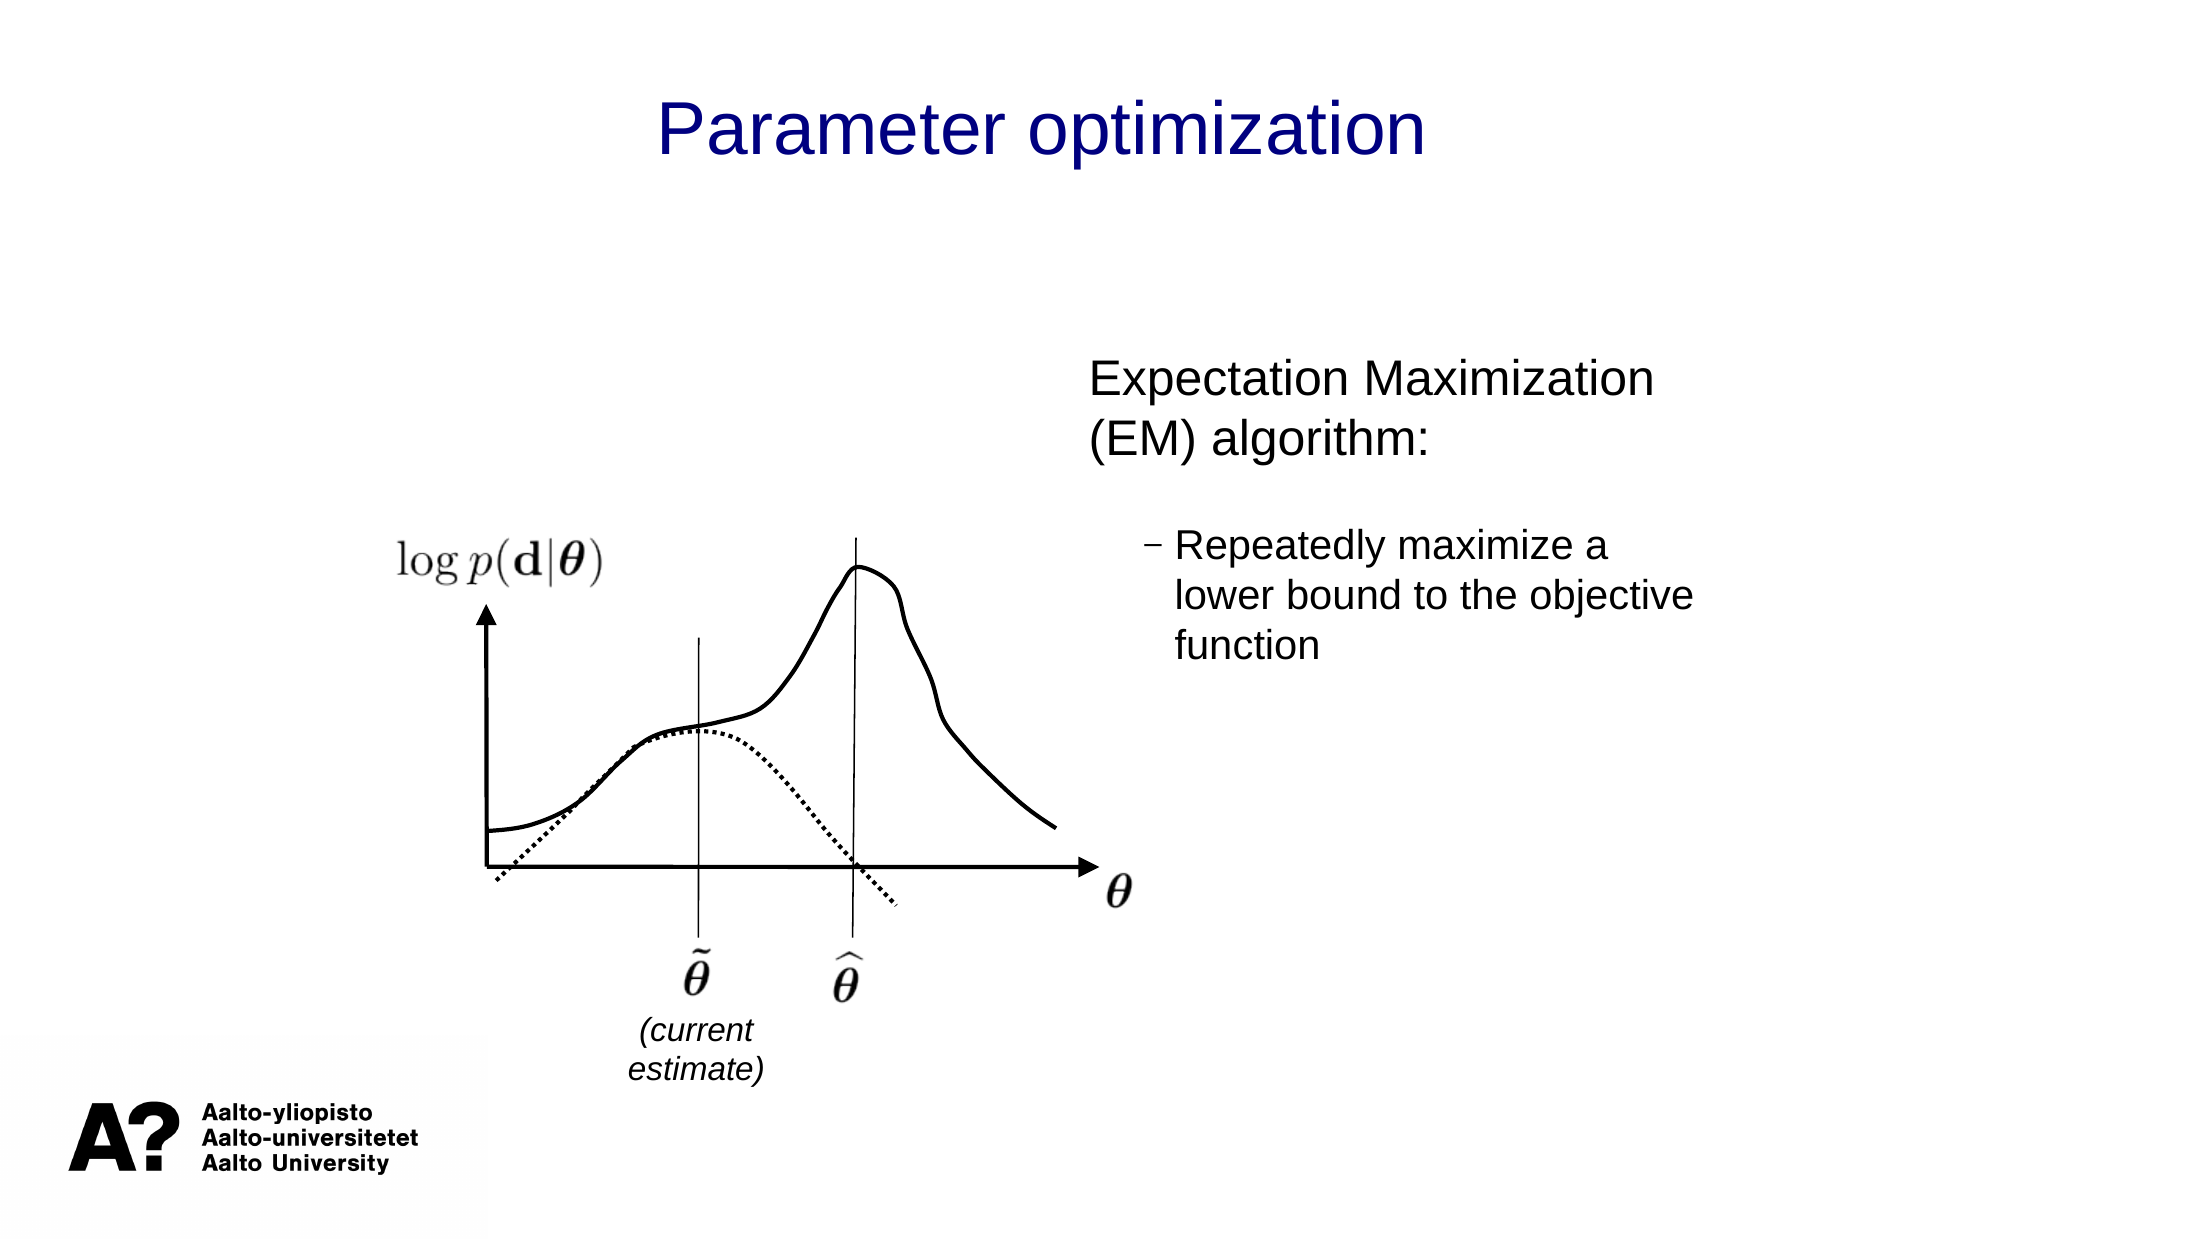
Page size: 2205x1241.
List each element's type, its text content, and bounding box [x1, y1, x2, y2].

text_box (current estimate) [596, 999, 797, 1096]
picture [1073, 851, 1146, 926]
list Expectation Maximization (EM) algorithm: [998, 337, 1699, 1026]
picture [373, 526, 615, 599]
text_box Repeatedly maximize a lower bound to the objective function [1086, 512, 1712, 838]
picture [773, 931, 874, 1026]
picture [0, 1035, 488, 1239]
title Parameter optimization [386, 65, 1699, 179]
picture [666, 937, 722, 1008]
